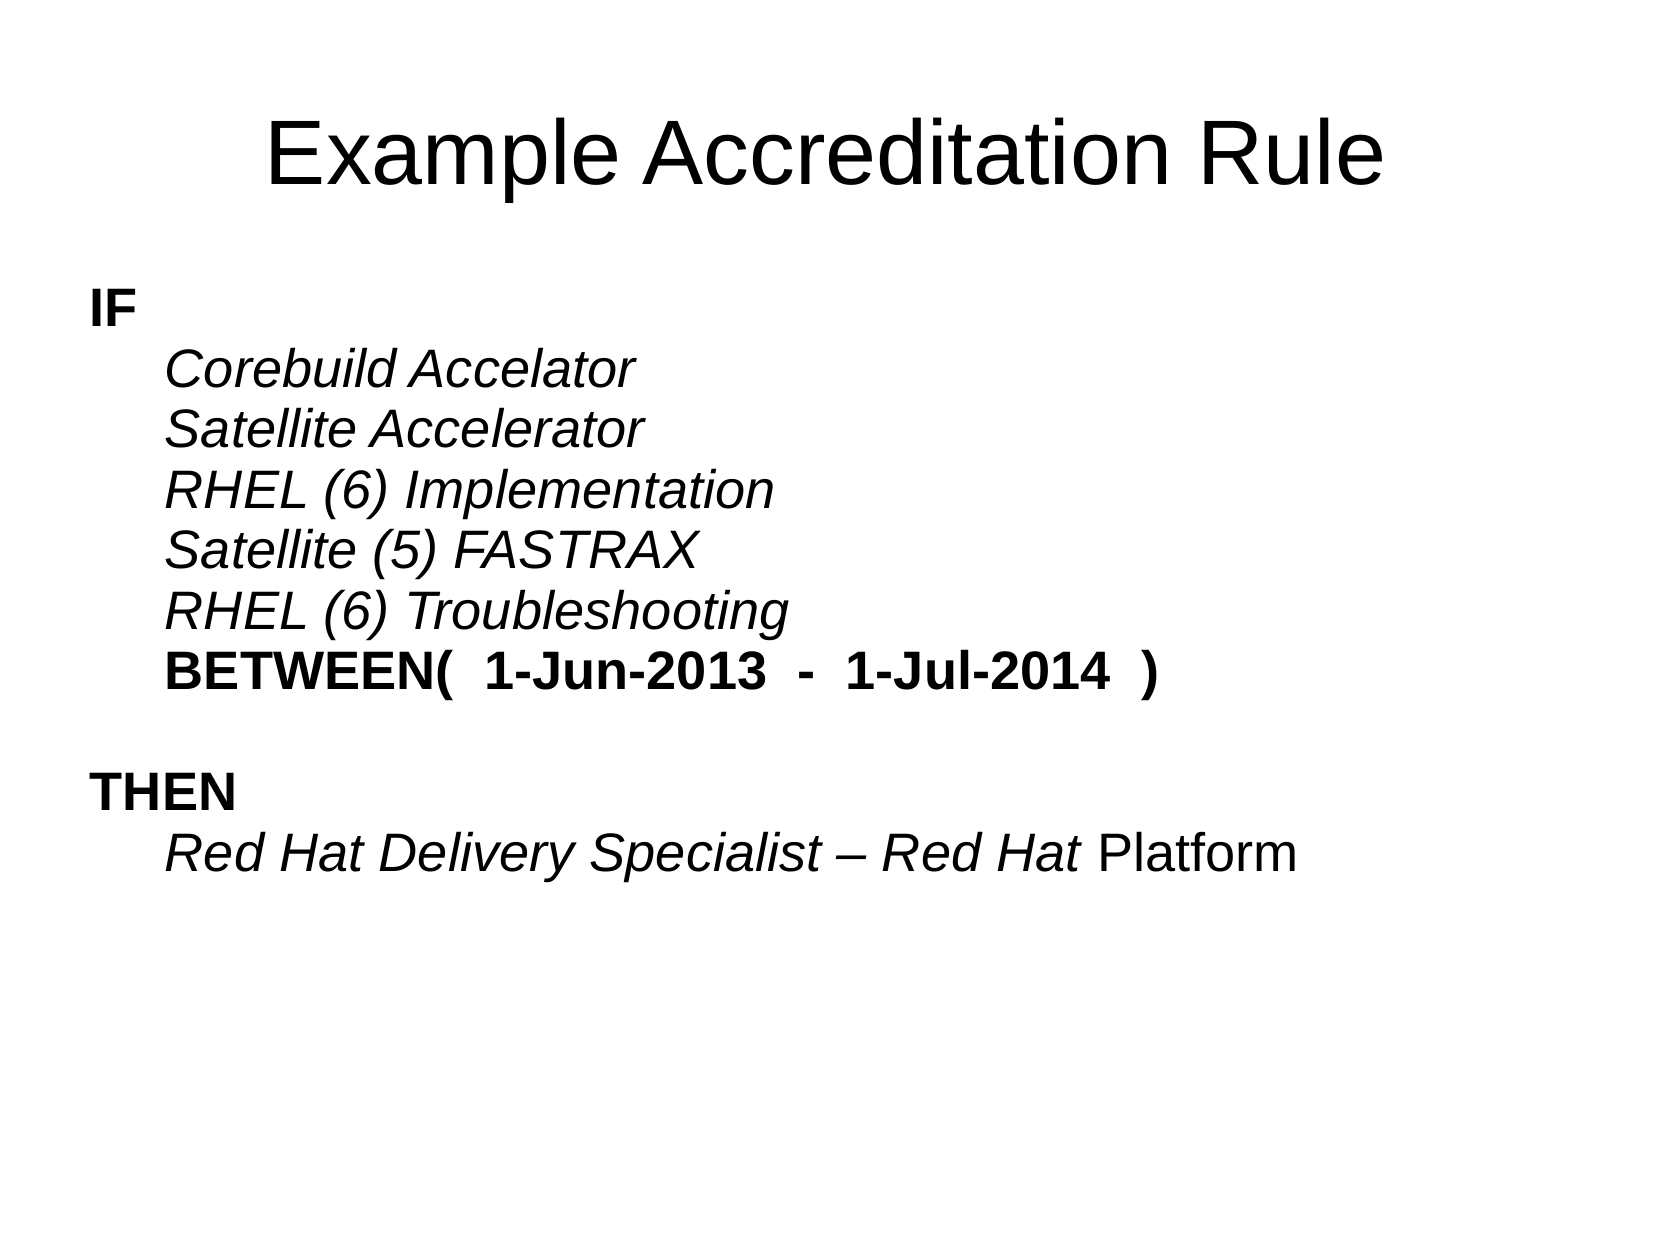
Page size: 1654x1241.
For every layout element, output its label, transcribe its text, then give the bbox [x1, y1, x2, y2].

text_box IF Corebuild Accelator Satellite Accelerator RHEL (6) Implementation Satellite (5) FASTRAX RHEL (6) Troubleshooting BETWEEN( 1-Jun-2013 - 1-Jul-2014 ) THEN Red Hat Delivery Specialist – Red Hat Platform [74, 270, 1605, 891]
title Example Accreditation Rule [82, 49, 1571, 257]
